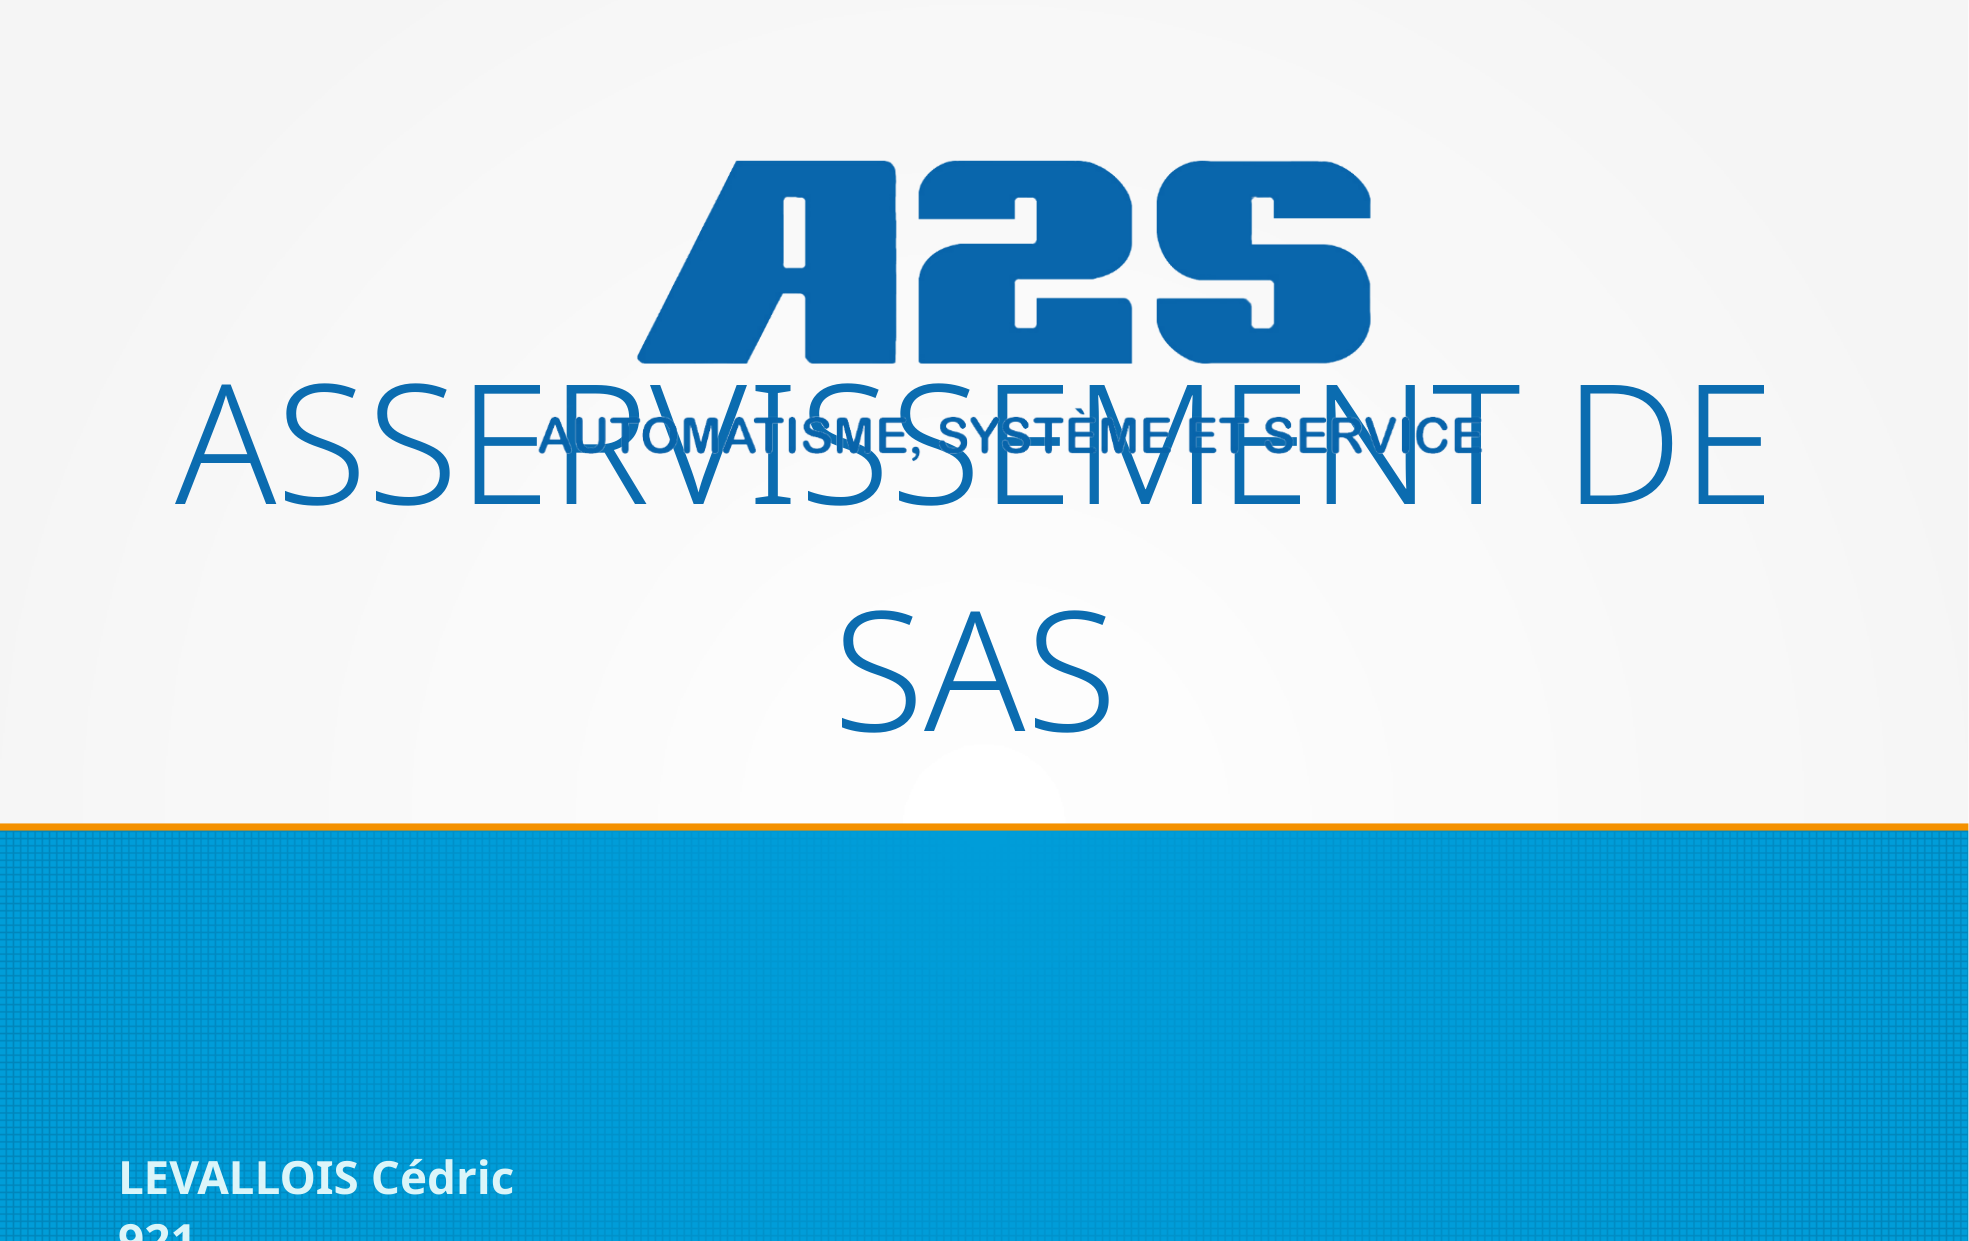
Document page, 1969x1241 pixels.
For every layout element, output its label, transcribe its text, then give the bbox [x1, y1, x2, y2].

title ASSERVISSEMENT DE SAS [90, 49, 1862, 781]
subtitle LEVALLOIS Cédric 921 [118, 1145, 1796, 1241]
picture [0, 0, 1969, 830]
